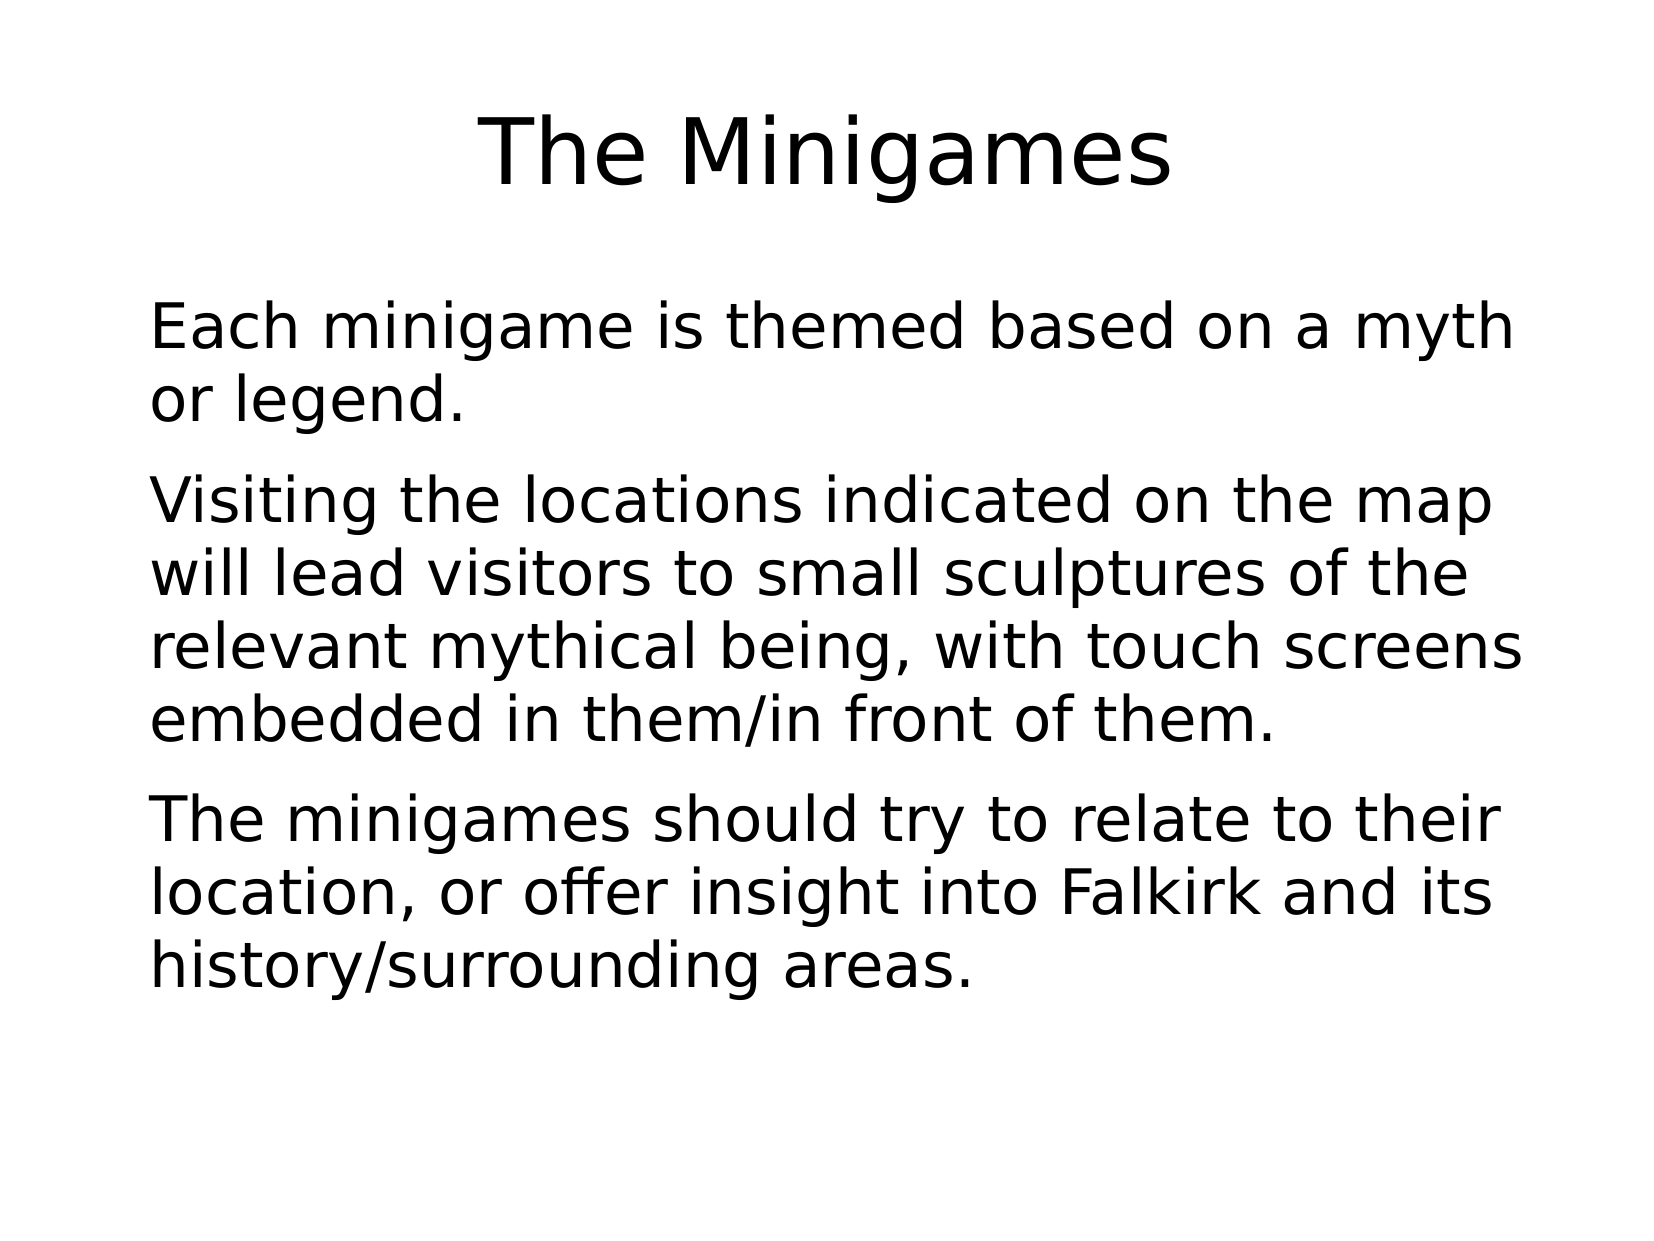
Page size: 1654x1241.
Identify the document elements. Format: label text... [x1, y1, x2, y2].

title The Minigames [82, 49, 1571, 257]
list Each minigame is themed based on a myth or legend. Visiting the locations indicated on the map will lead visitors to small sculptures of the relevant mythical being, with touch screens embedded in them/in front of them. The minigames should try to relate to their location, or offer insight into Falkirk and its history/surrounding areas. [82, 290, 1571, 1010]
